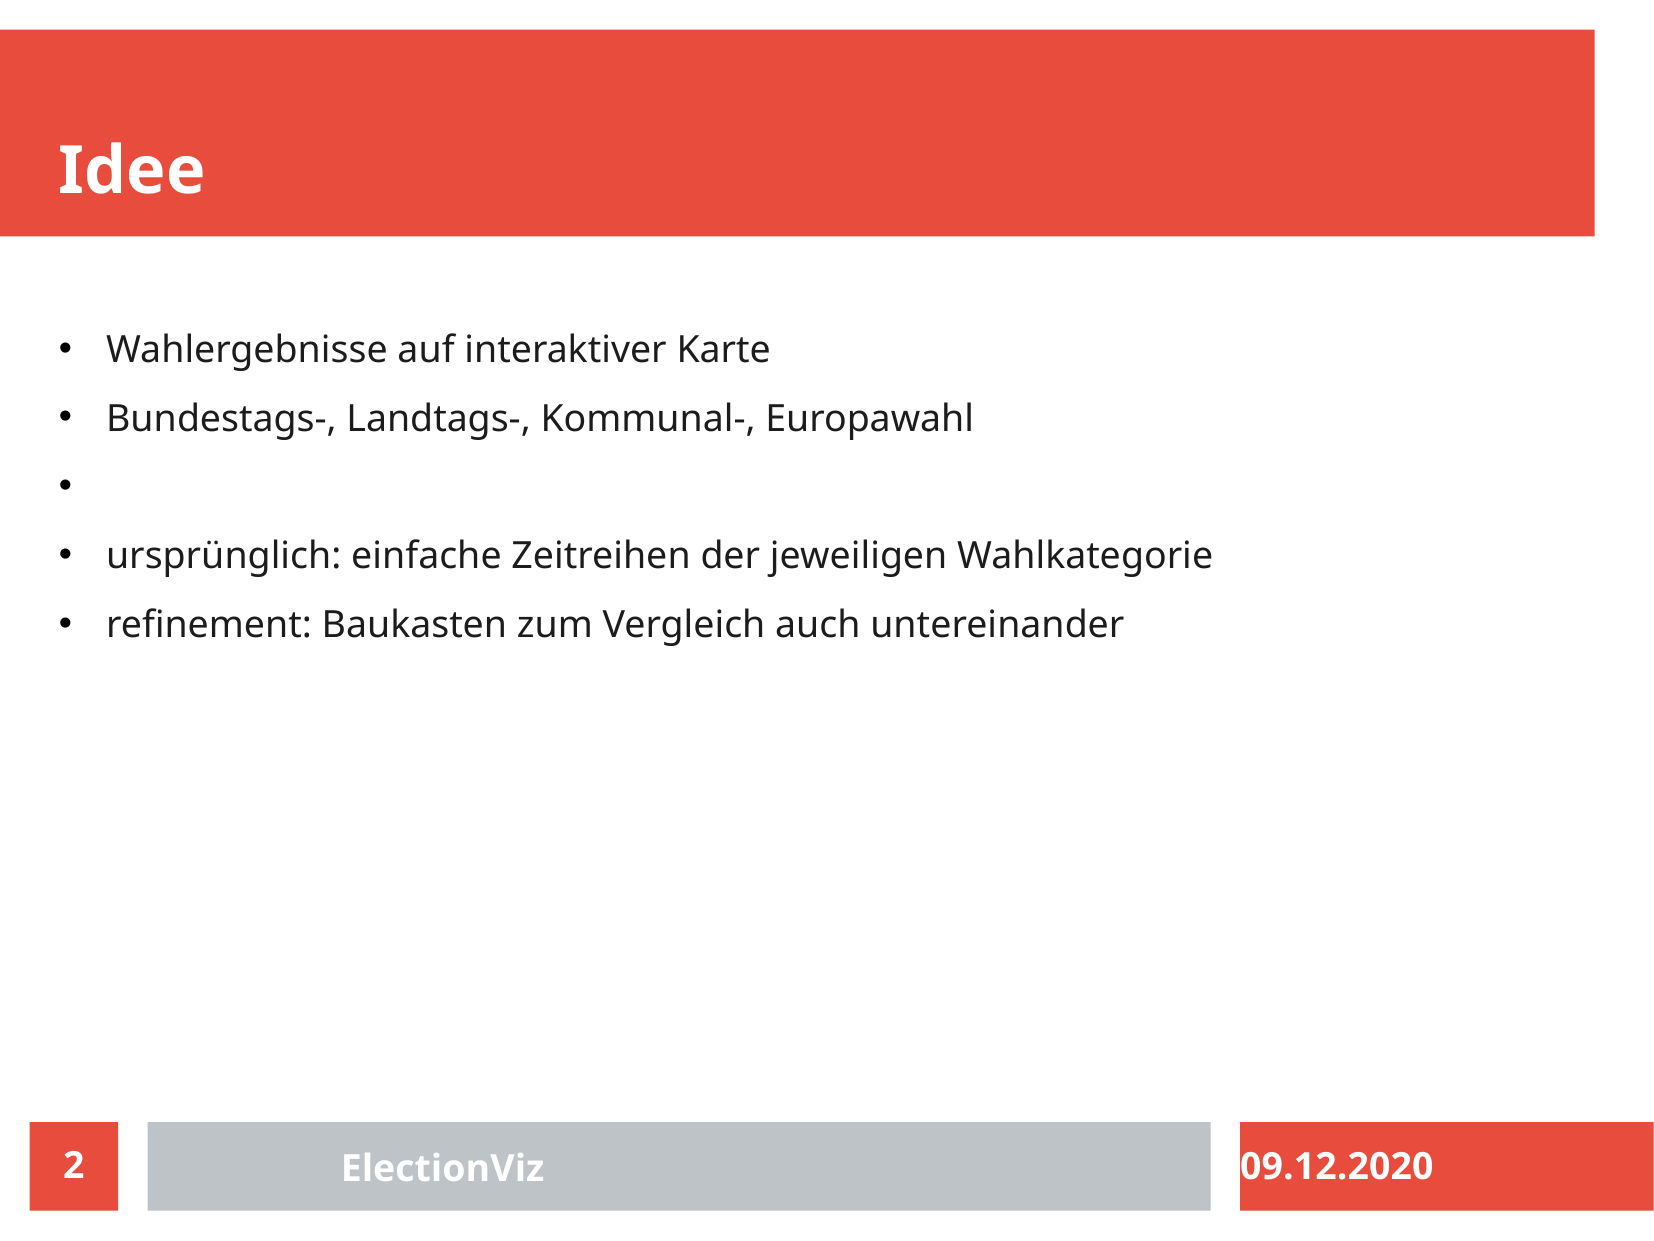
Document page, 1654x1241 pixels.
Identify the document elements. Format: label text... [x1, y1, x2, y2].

text_box ElectionViz [177, 1122, 709, 1211]
text_box 09.12.2020 [1240, 1122, 1625, 1208]
text_box [29, 1122, 119, 1211]
title Idee [59, 59, 1595, 207]
list Wahlergebnisse auf interaktiver Karte Bundestags-, Landtags-, Kommunal-, Europawahl ursprünglich: einfache Zeitreihen der jeweiligen Wahlkategorie refinement: Baukasten zum Vergleich auch untereinander [59, 324, 1565, 1093]
